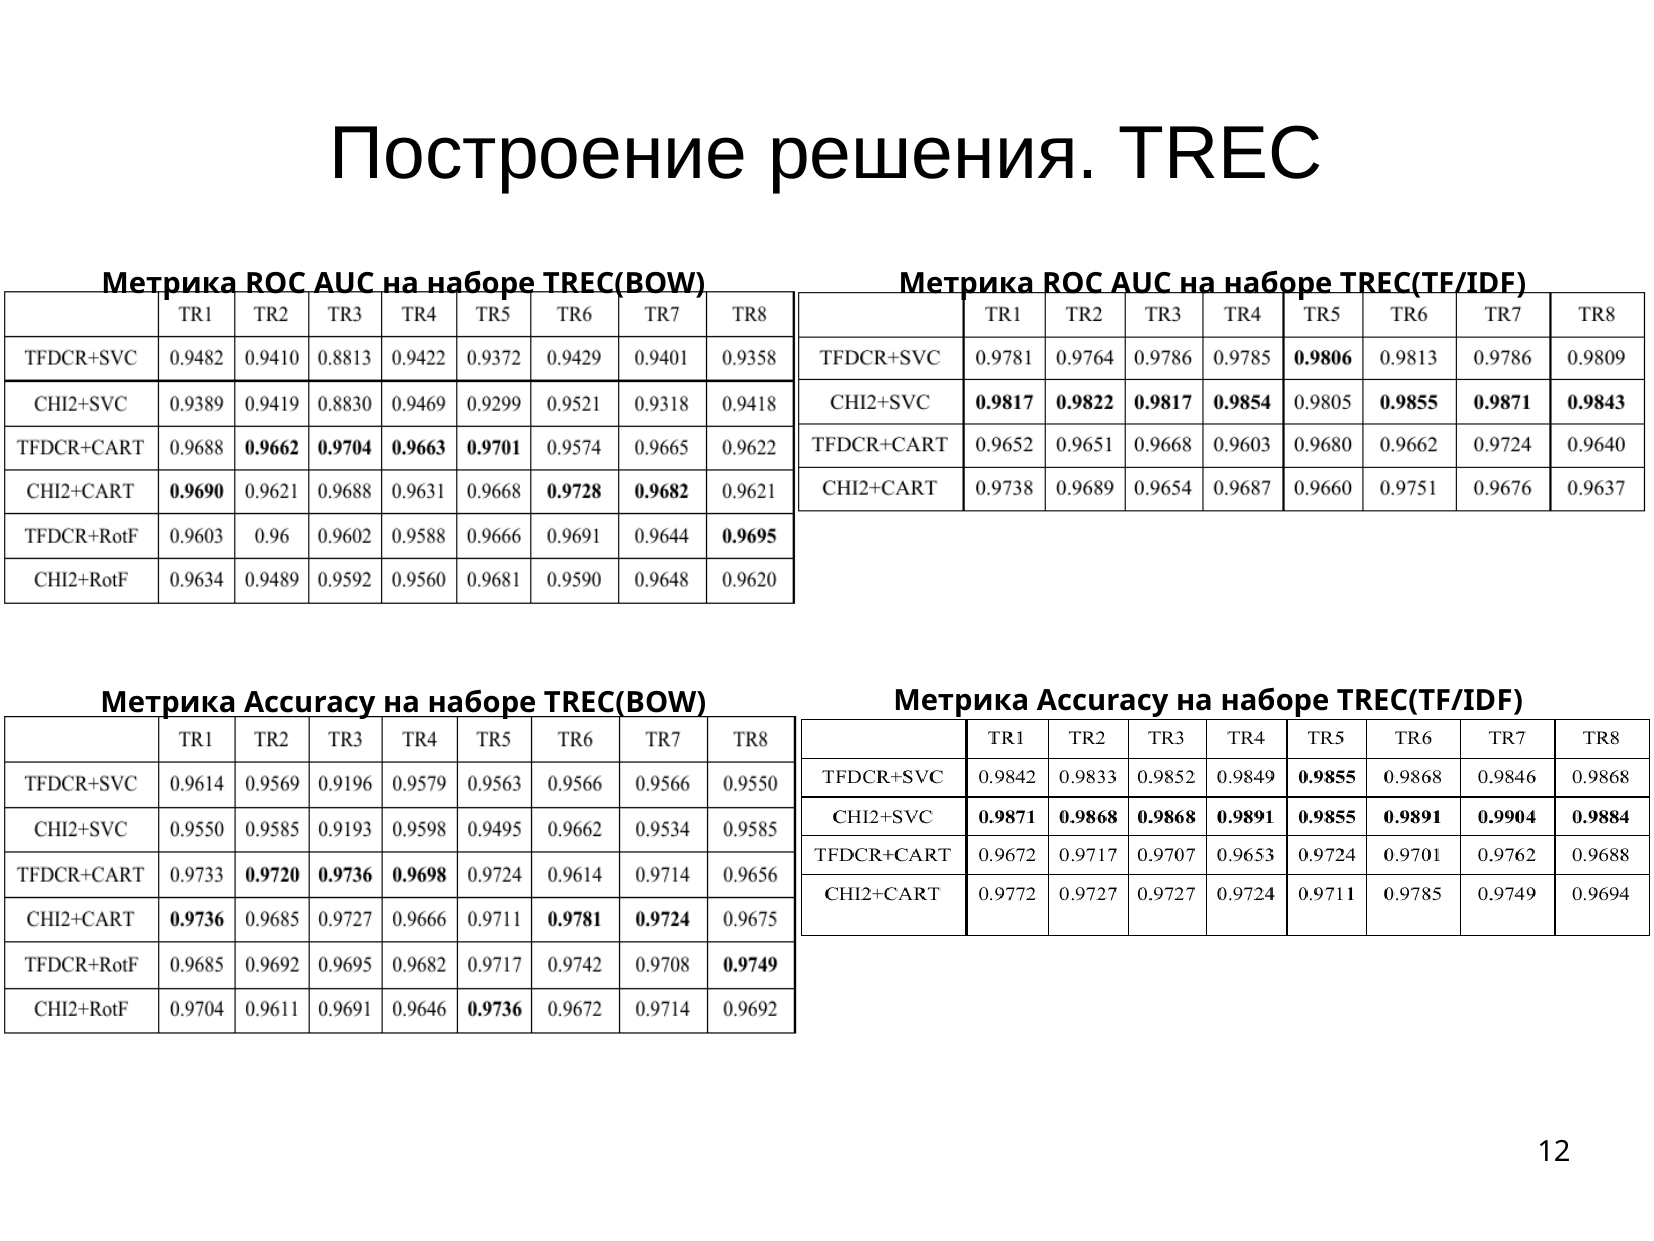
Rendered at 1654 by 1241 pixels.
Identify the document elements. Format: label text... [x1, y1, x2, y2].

text_box Метрика Accuracy на наборе TREC(TF/IDF) [833, 671, 1584, 716]
picture [3, 716, 1654, 1035]
text_box Москва, 2020 г. [1286, 1140, 1654, 1193]
text_box Метрика ROC AUC на наборе TREC(BOW) [28, 255, 779, 300]
text_box Метрика ROC AUC на наборе TREC(TF/IDF) [837, 255, 1588, 300]
picture [3, 290, 1653, 609]
text_box Метрика Accuracy на наборе TREC(BOW) [28, 674, 779, 719]
title Построение решения. TREC [82, 49, 1571, 257]
